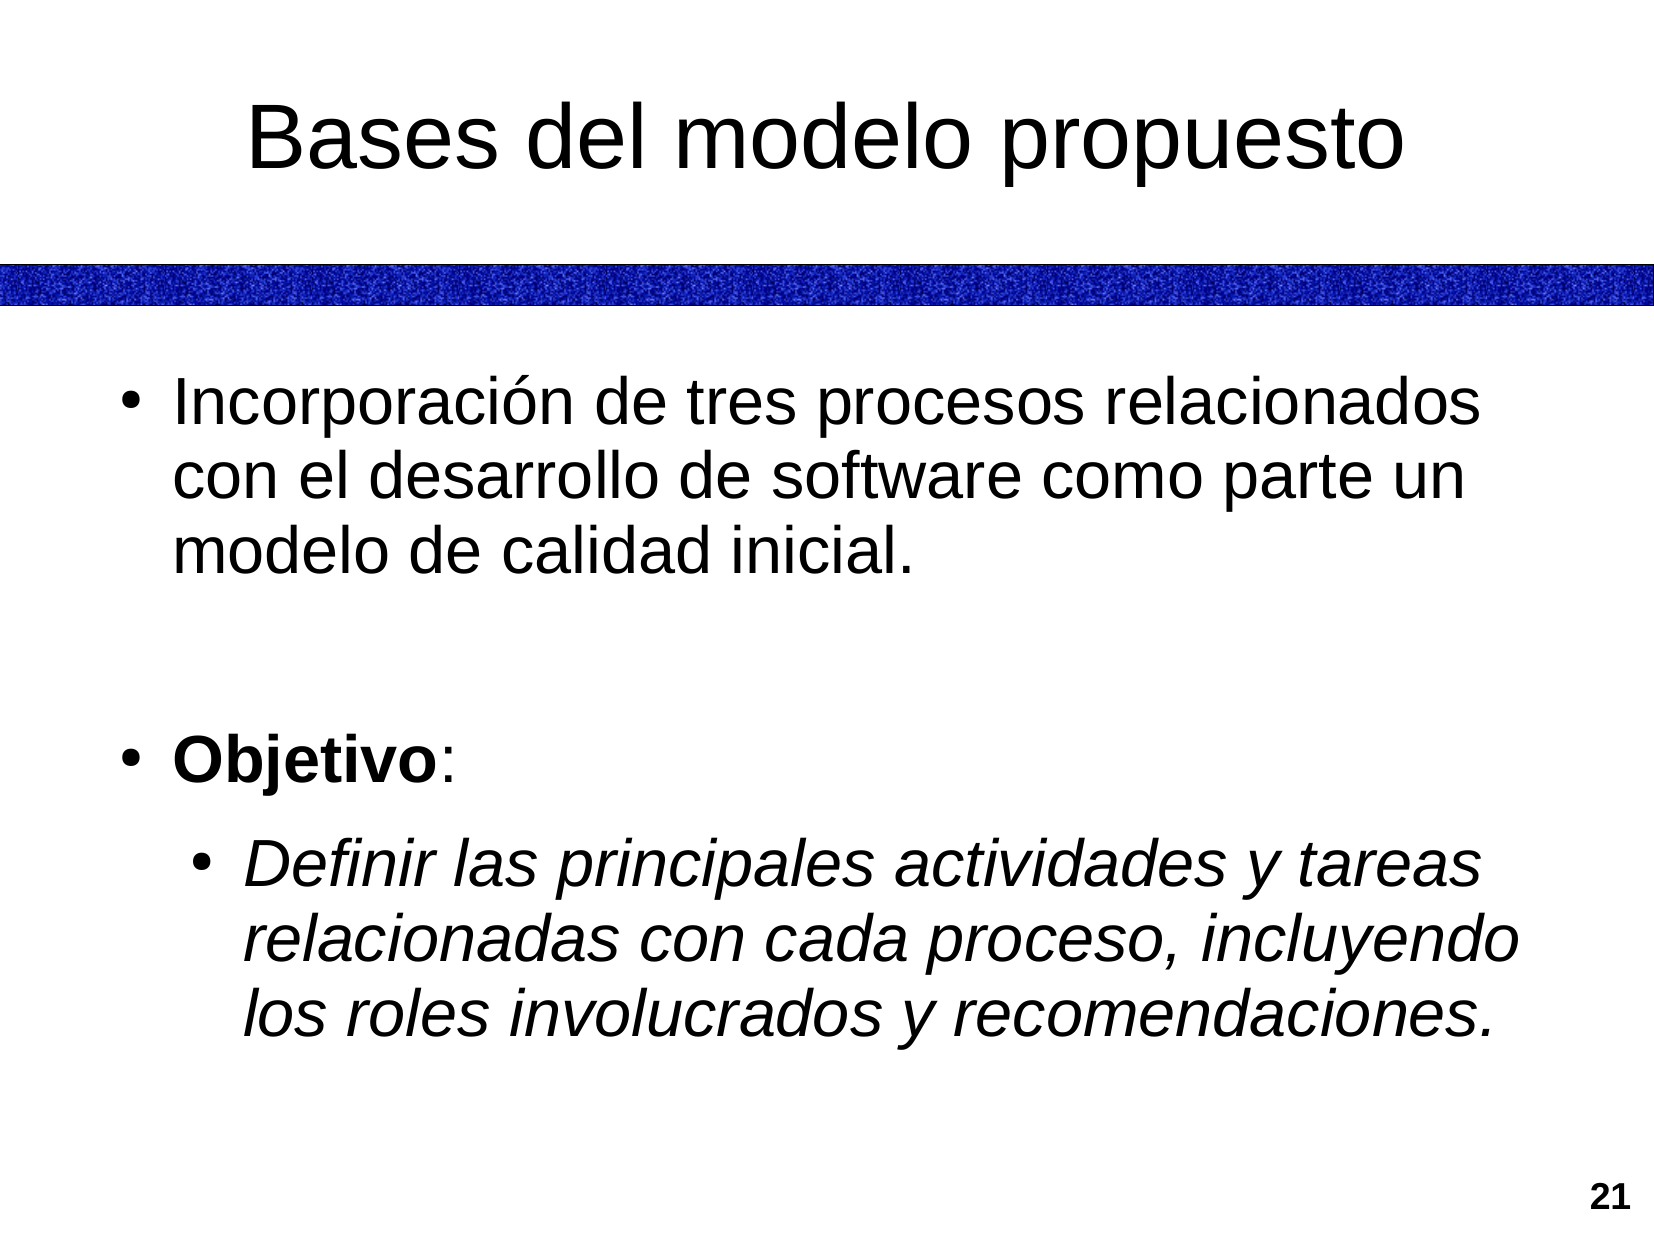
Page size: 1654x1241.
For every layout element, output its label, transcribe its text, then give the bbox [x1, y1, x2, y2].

text_box <número> [1575, 1168, 1654, 1240]
list Incorporación de tres procesos relacionados con el desarrollo de software como parte un modelo de calidad inicial. Objetivo: Definir las principales actividades y tareas relacionadas con cada proceso, incluyendo los roles involucrados y recomendaciones. [101, 363, 1549, 1168]
title Bases del modelo propuesto [58, 14, 1595, 260]
picture [0, 265, 1653, 305]
